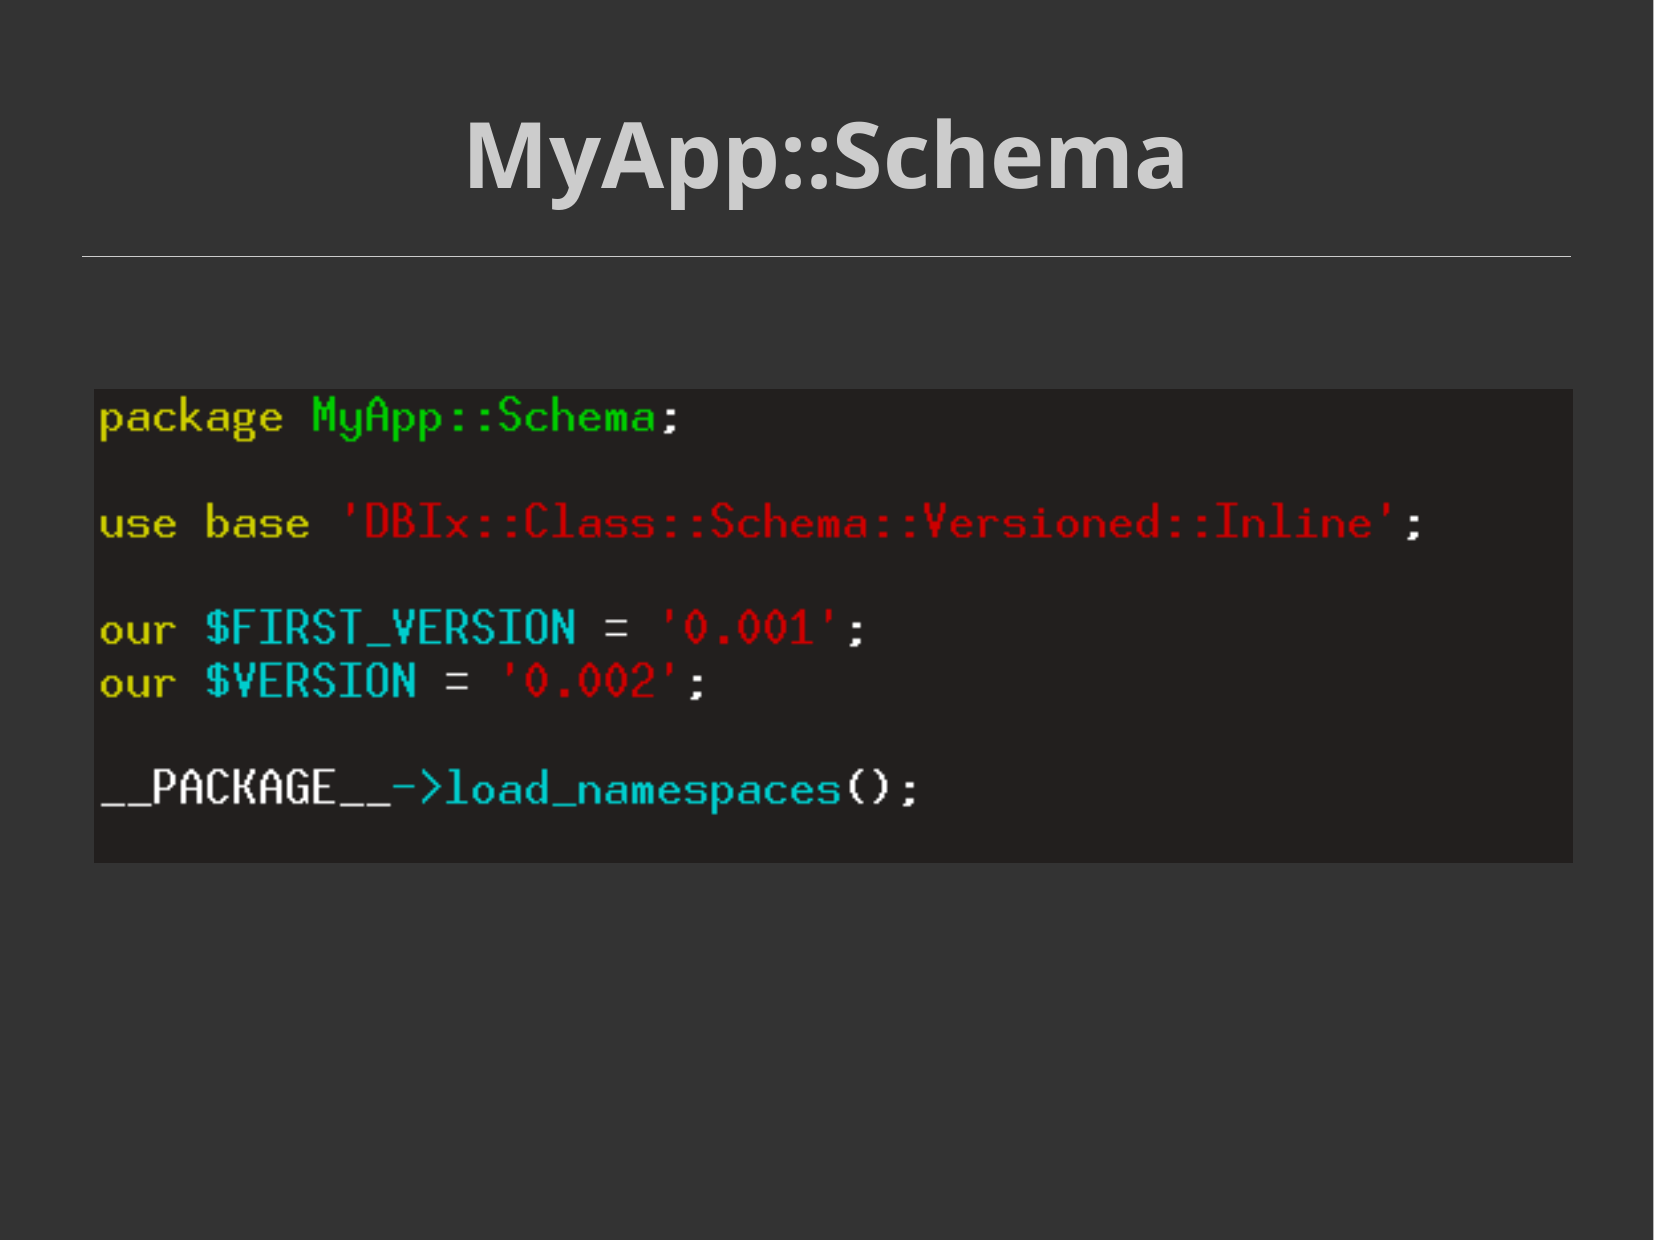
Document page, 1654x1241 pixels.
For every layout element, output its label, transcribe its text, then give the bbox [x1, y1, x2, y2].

subtitle [82, 260, 1571, 1039]
picture [94, 389, 1573, 863]
title MyApp::Schema [82, 49, 1571, 257]
